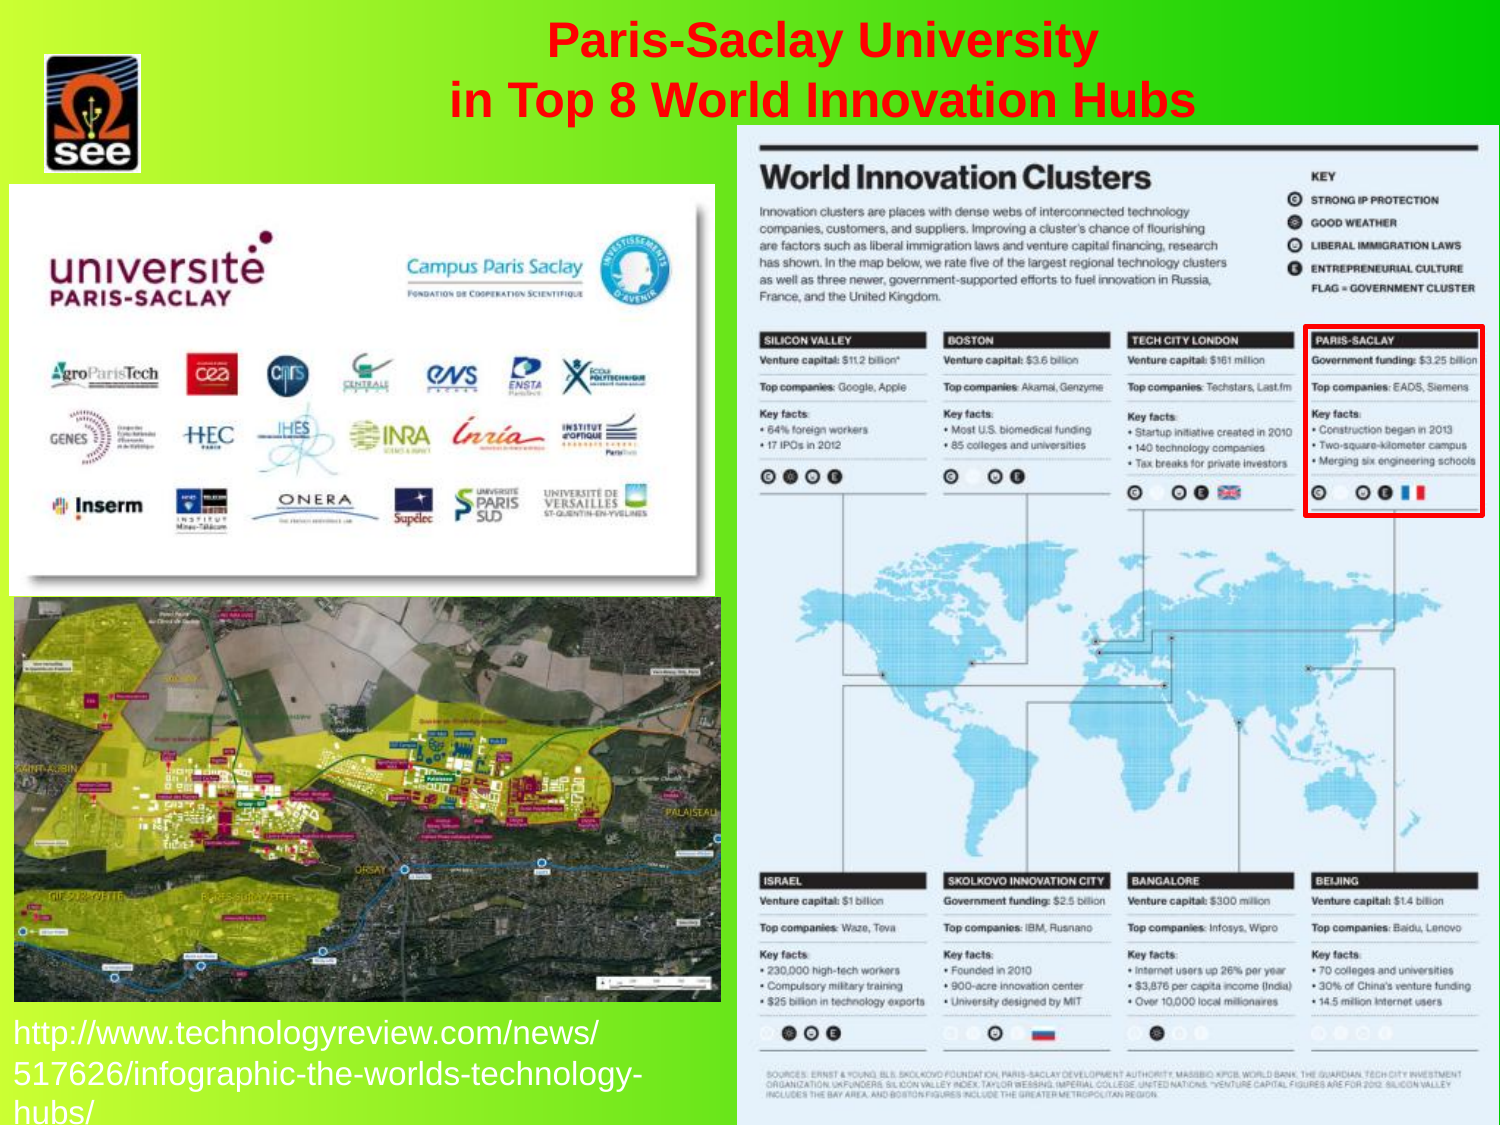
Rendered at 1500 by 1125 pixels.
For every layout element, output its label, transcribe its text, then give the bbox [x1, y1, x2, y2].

text_box Paris-Saclay University in Top 8 World Innovation Hubs [147, 0, 1499, 161]
picture [14, 597, 721, 1002]
picture [737, 125, 1499, 1125]
picture [9, 184, 715, 596]
text_box http://www.technologyreview.com/news/517626/infographic-the-worlds-technology-hubs/ [0, 1004, 738, 1101]
